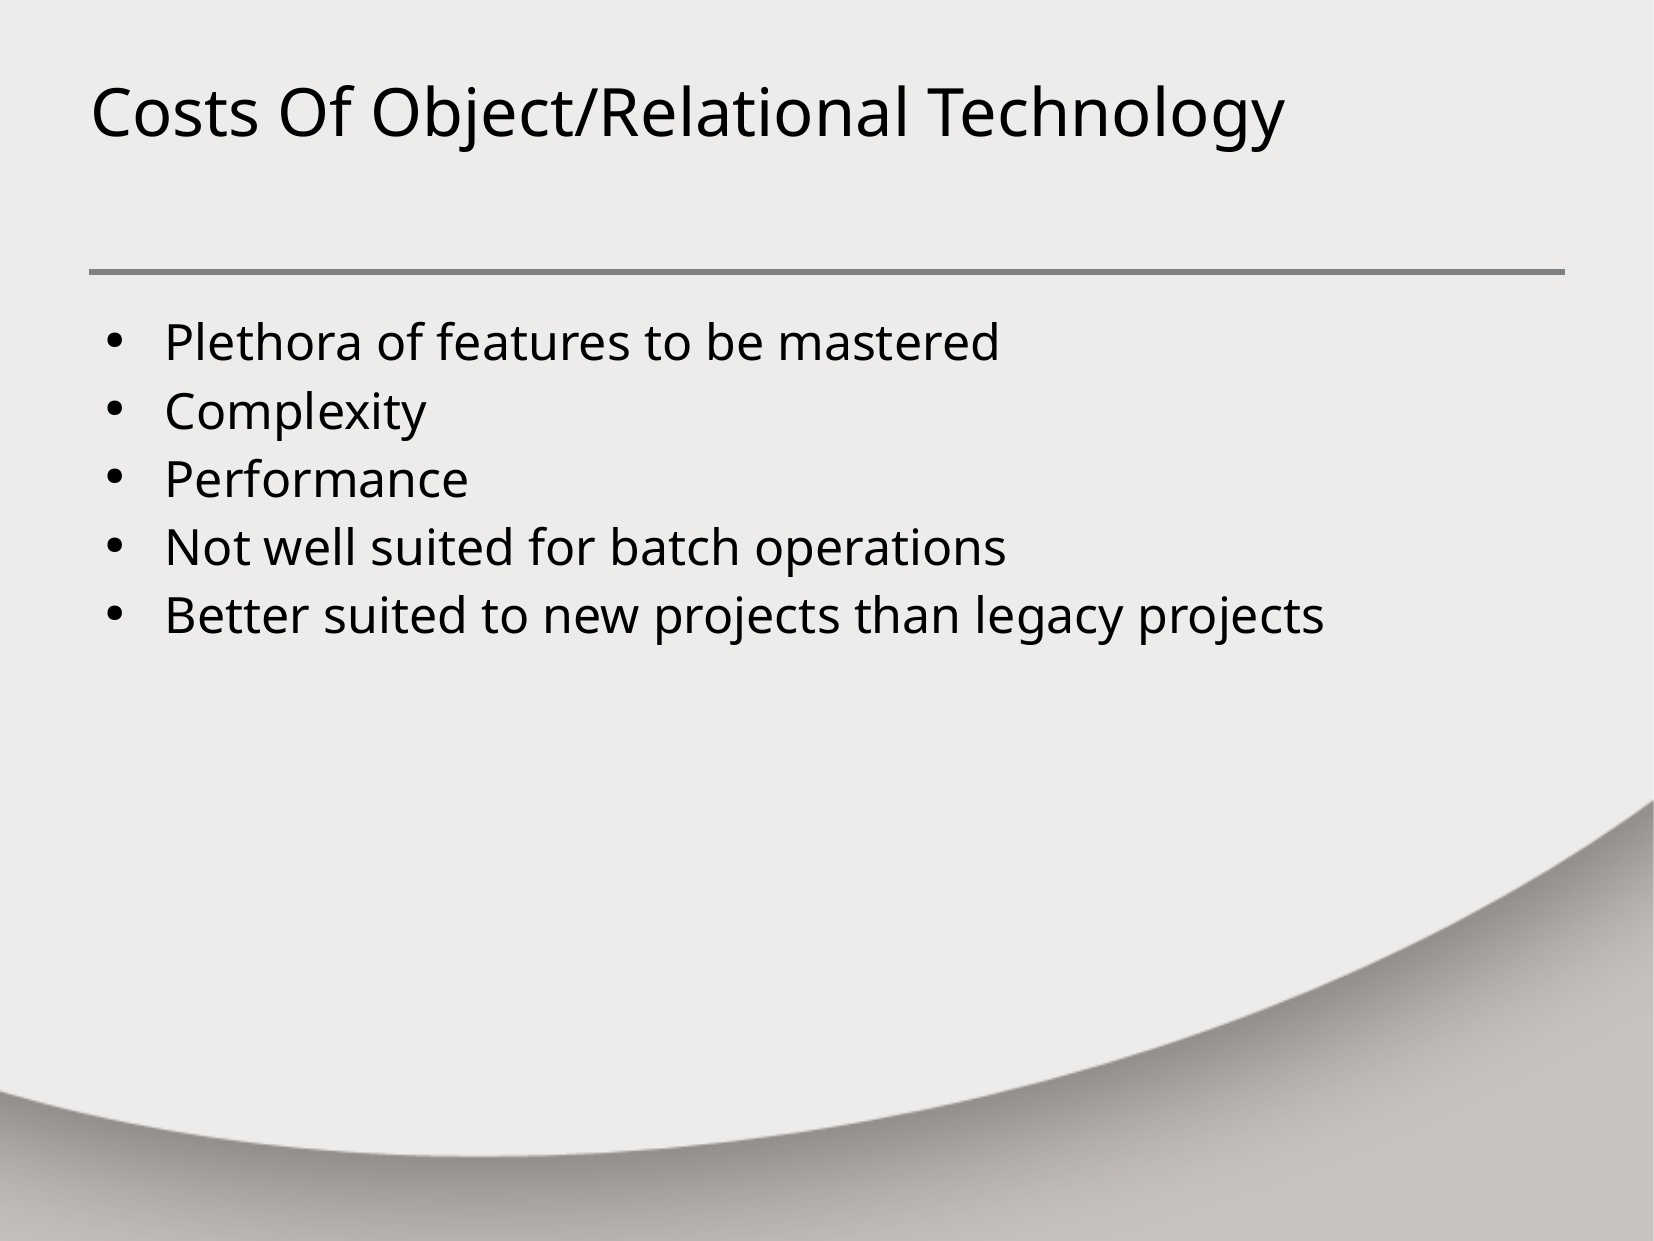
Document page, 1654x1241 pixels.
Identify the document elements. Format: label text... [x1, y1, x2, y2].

picture [0, 0, 1654, 1241]
title Costs Of Object/Relational Technology [90, 75, 1565, 238]
text_box Plethora of features to be mastered Complexity Performance Not well suited for batch operations Better suited to new projects than legacy projects [90, 300, 1567, 1157]
